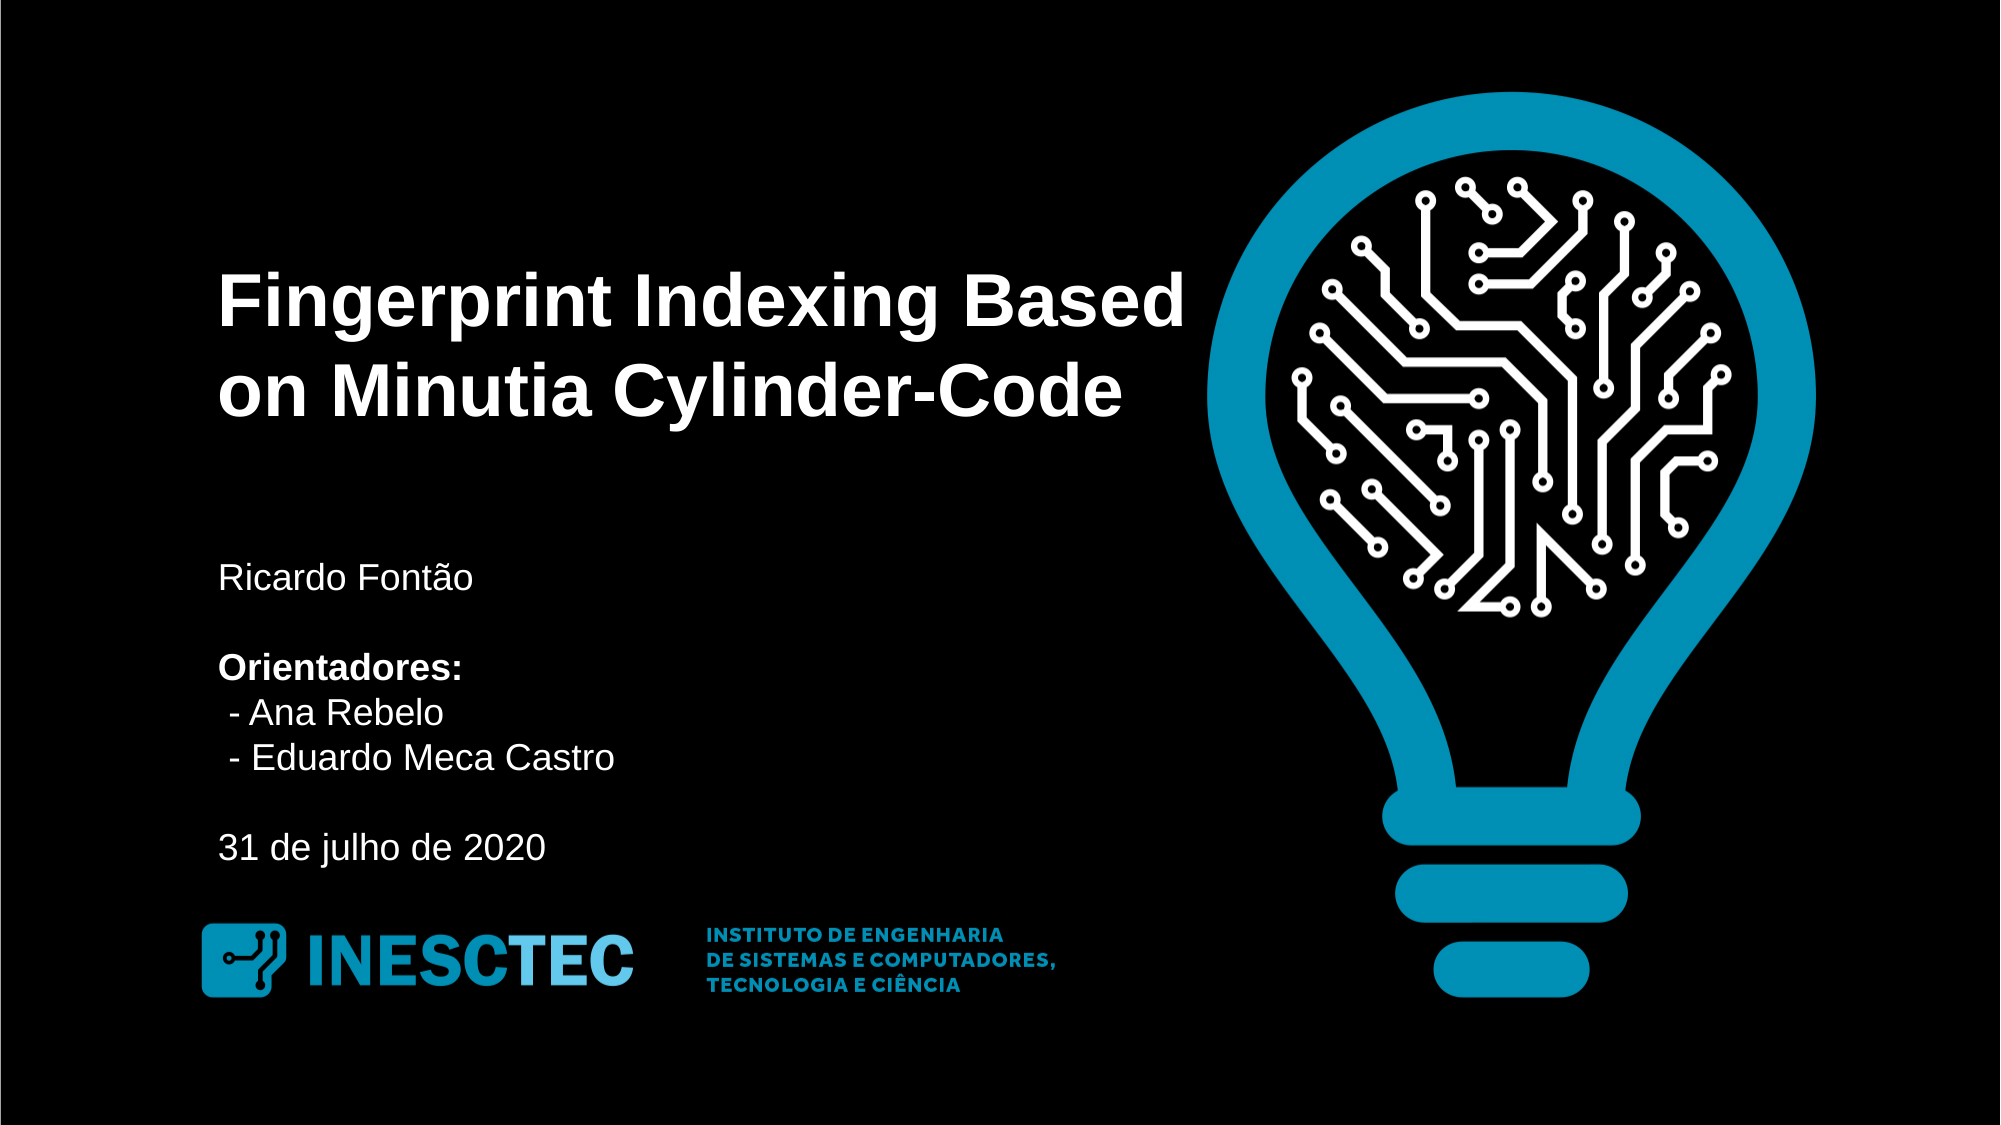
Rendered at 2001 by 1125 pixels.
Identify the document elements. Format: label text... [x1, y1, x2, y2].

text_box Ricardo Fontão Orientadores: - Ana Rebelo - Eduardo Meca Castro 31 de julho de 2020 [203, 545, 1116, 676]
text_box Fingerprint Indexing Based on Minutia Cylinder-Code [203, 244, 1205, 472]
picture [0, 0, 2000, 1125]
